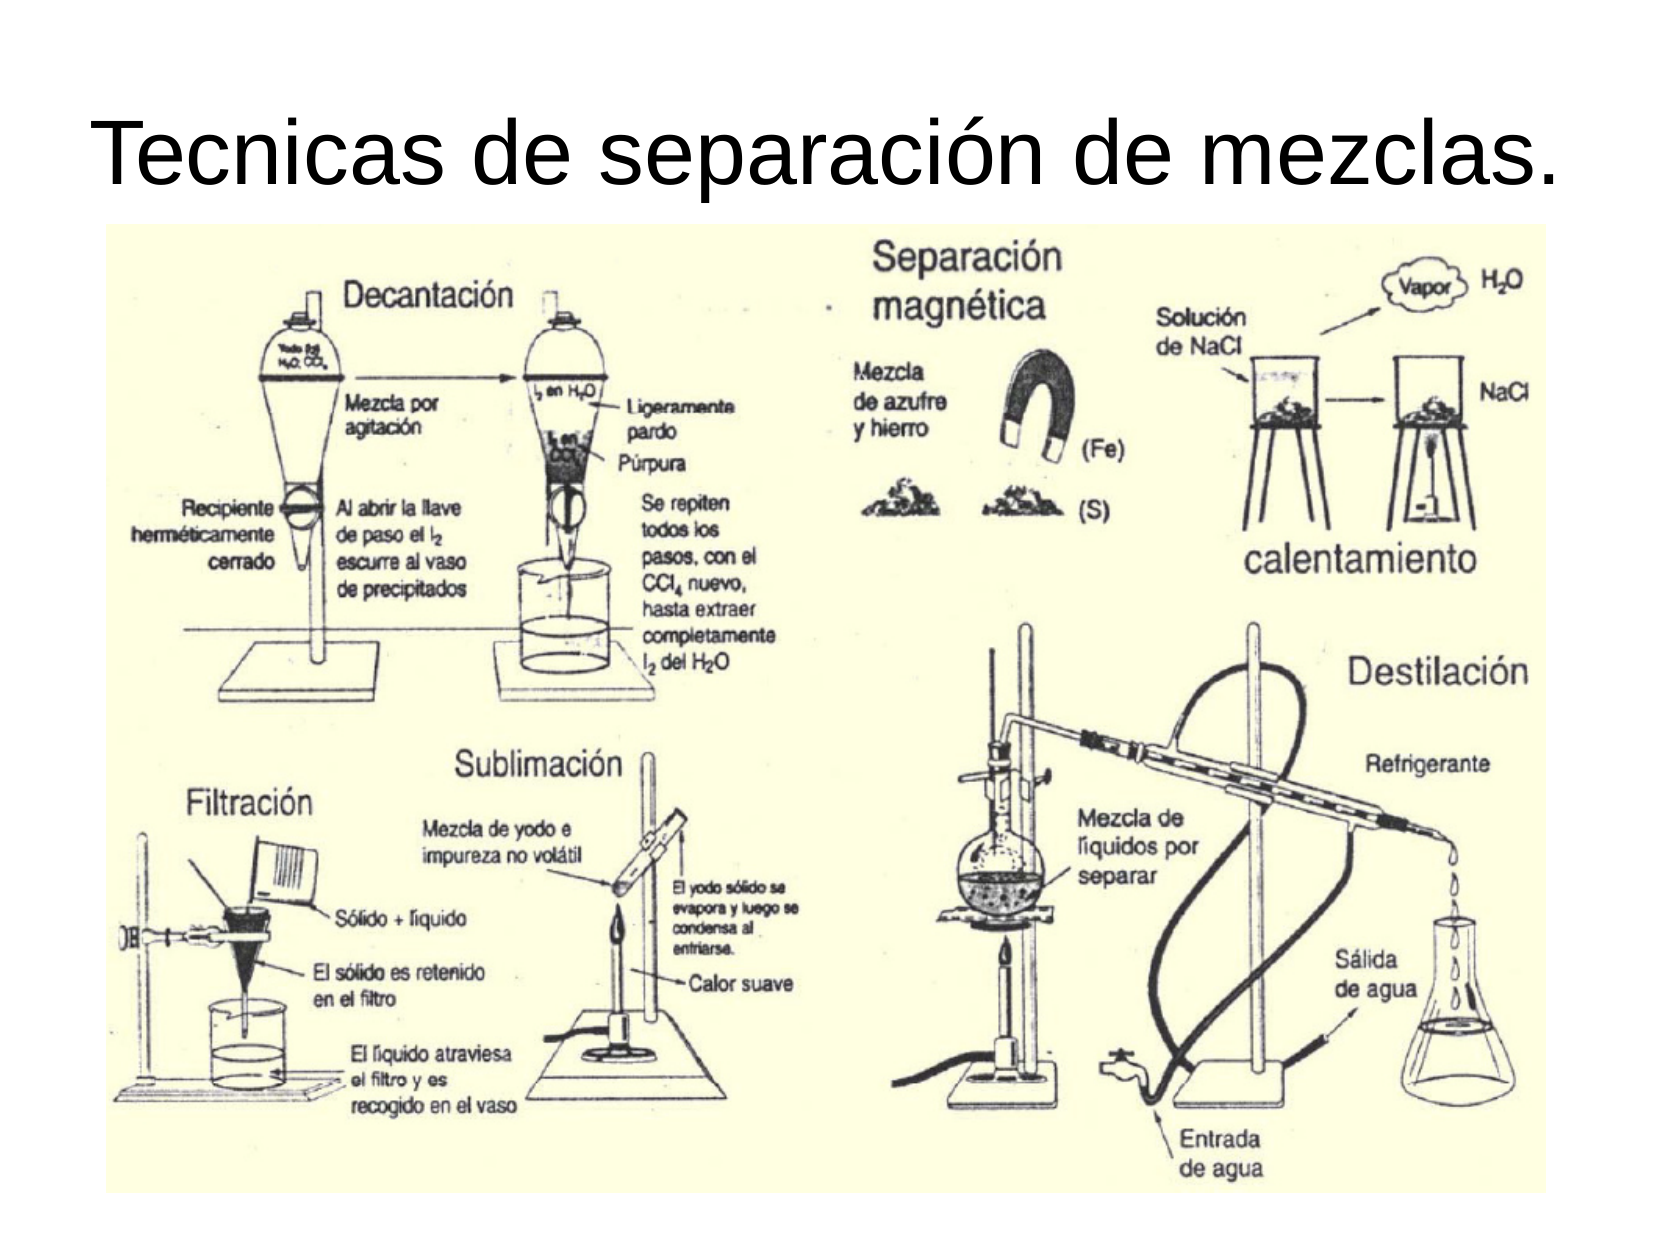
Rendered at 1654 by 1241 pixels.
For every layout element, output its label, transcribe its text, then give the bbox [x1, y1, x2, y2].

title Tecnicas de separación de mezclas. [82, 49, 1571, 257]
picture [106, 224, 1546, 1193]
